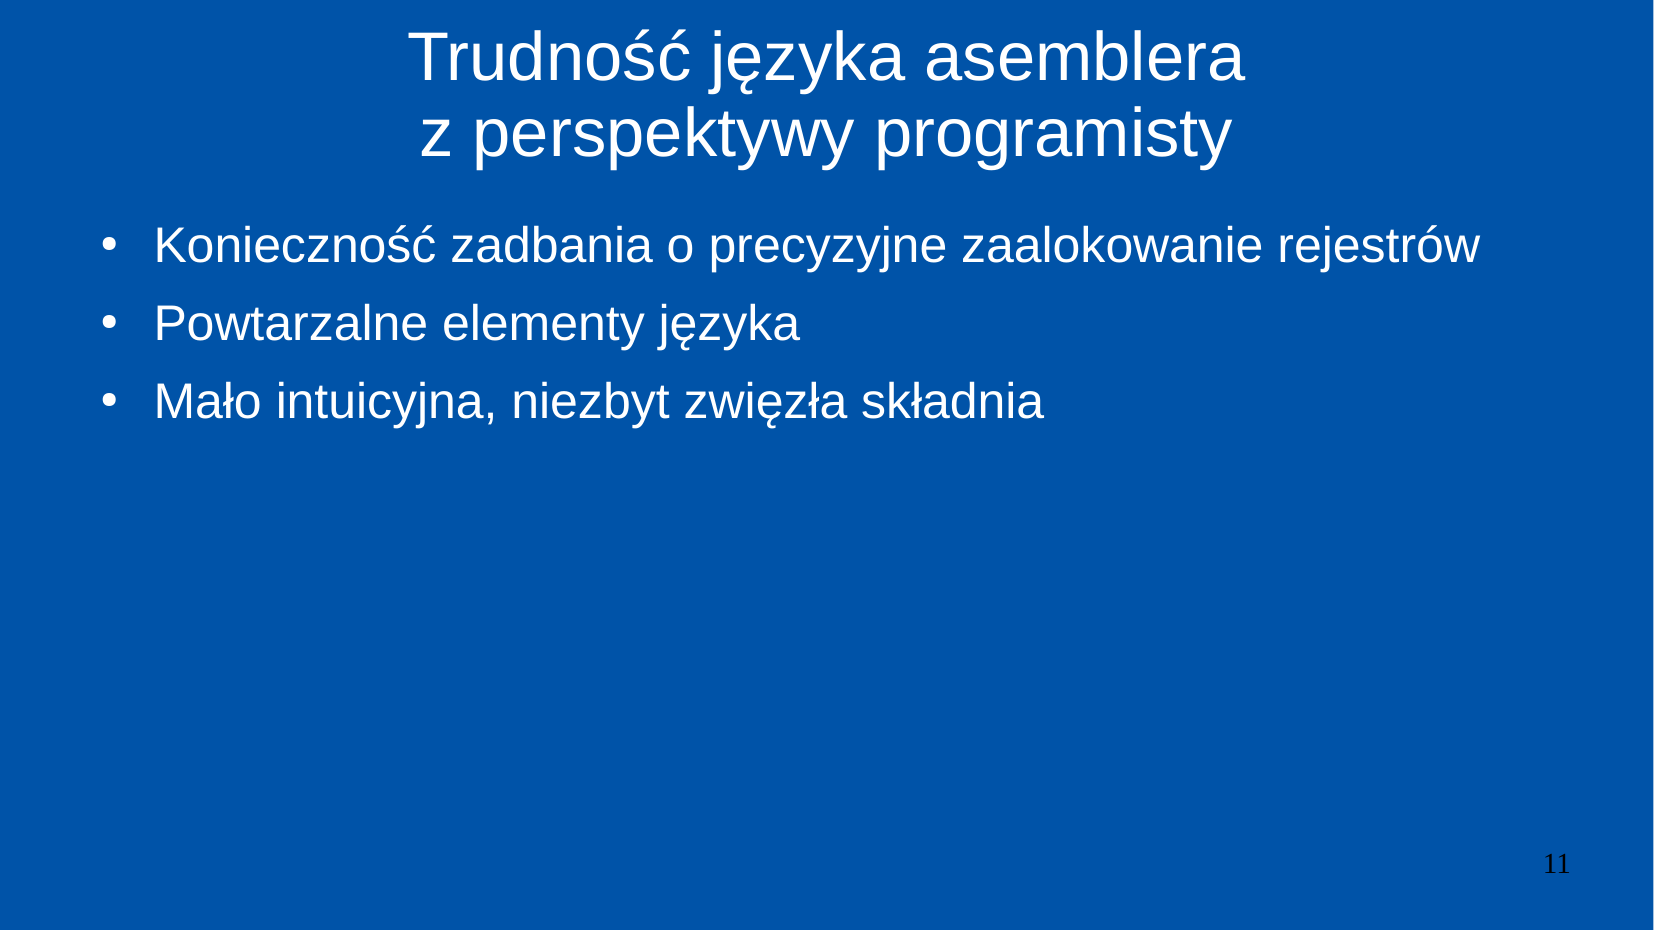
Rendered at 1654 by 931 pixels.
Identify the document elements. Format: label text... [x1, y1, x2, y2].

list Konieczność zadbania o precyzyjne zaalokowanie rejestrów Powtarzalne elementy języka Mało intuicyjna, niezbyt zwięzła składnia [82, 217, 1571, 758]
title Trudność języka asemblera z perspektywy programisty [389, 17, 1264, 172]
